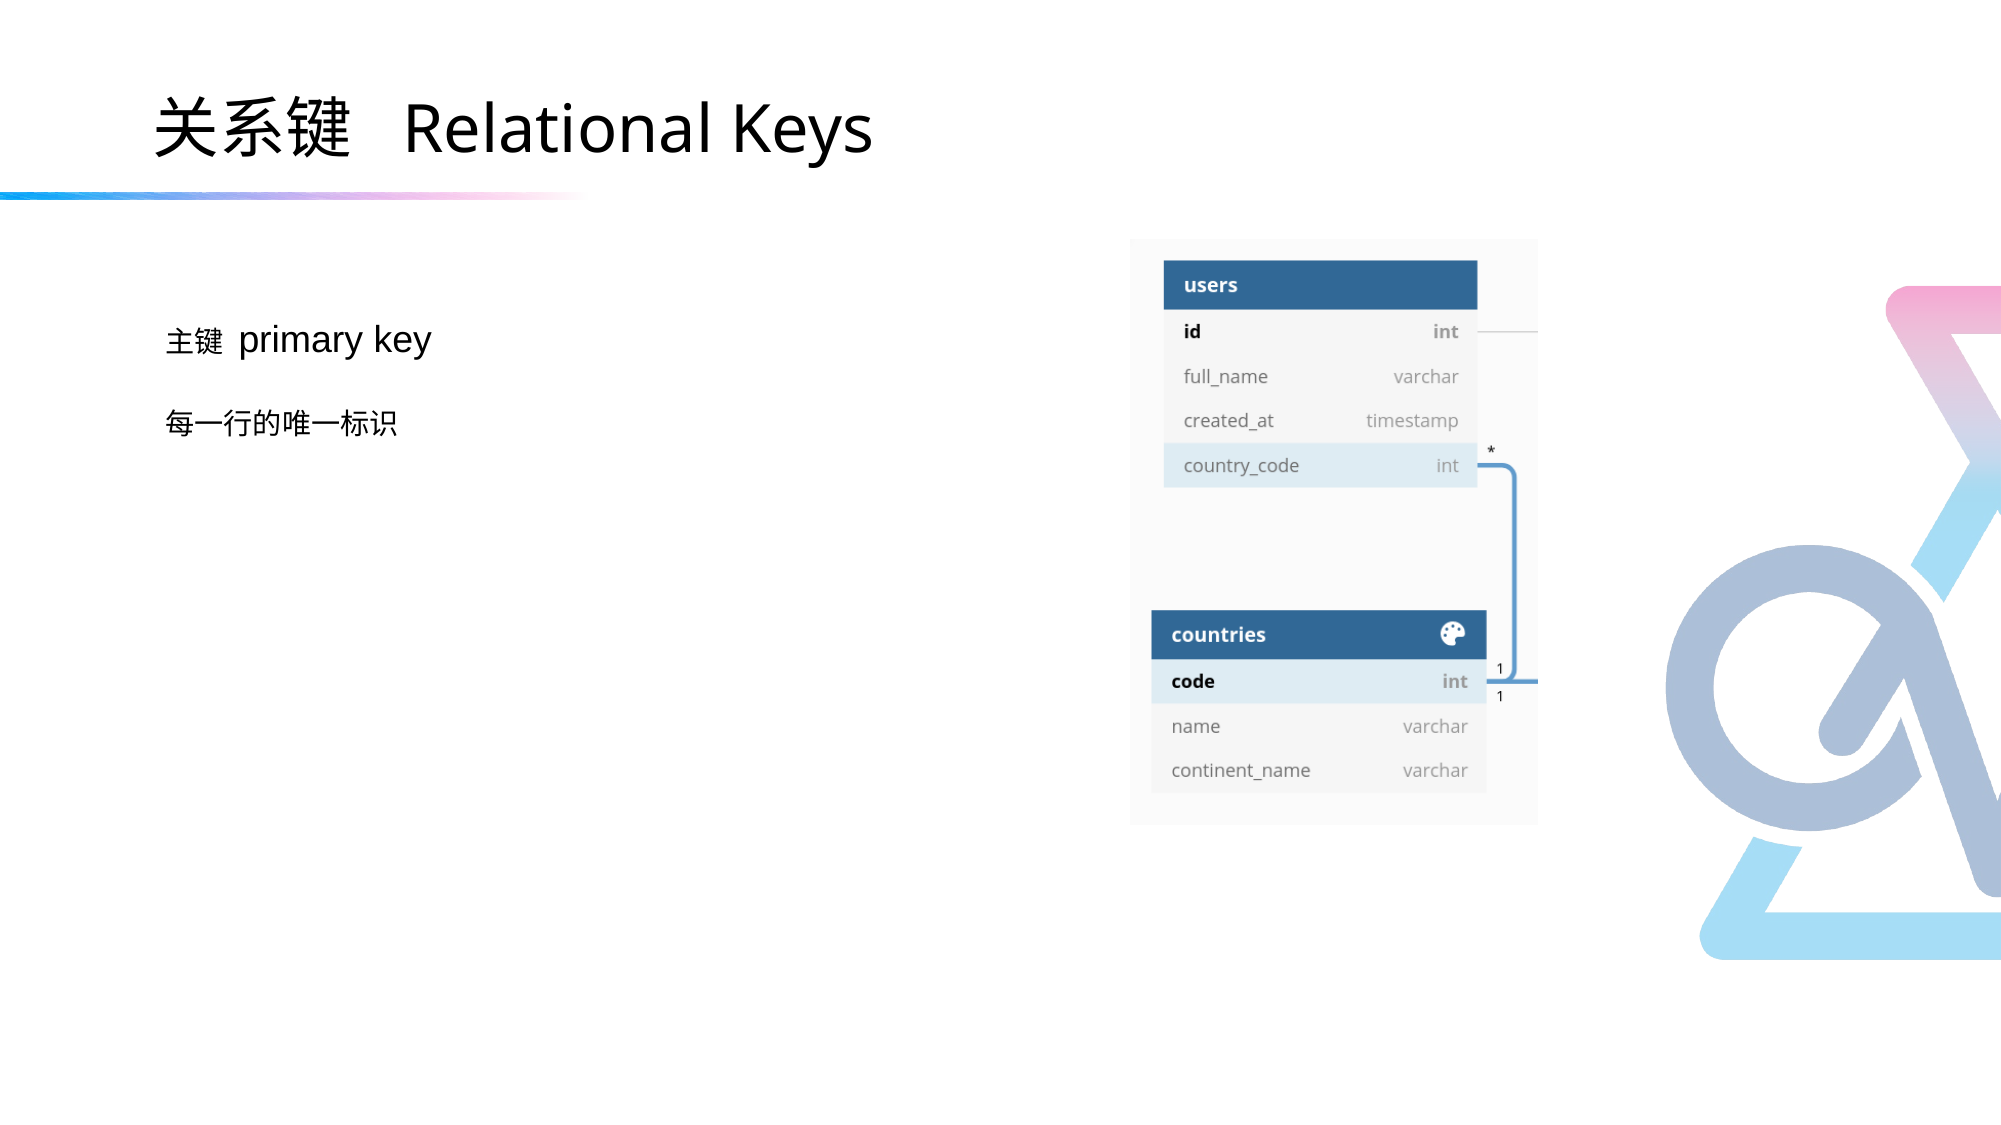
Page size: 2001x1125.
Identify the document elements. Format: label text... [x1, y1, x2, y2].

picture [21, 192, 47, 200]
text_box 主键 primary key 每一行的唯一标识 [149, 299, 517, 545]
picture [1130, 239, 1538, 826]
title 关系键 Relational Keys [137, 46, 1863, 216]
picture [7, 192, 19, 198]
